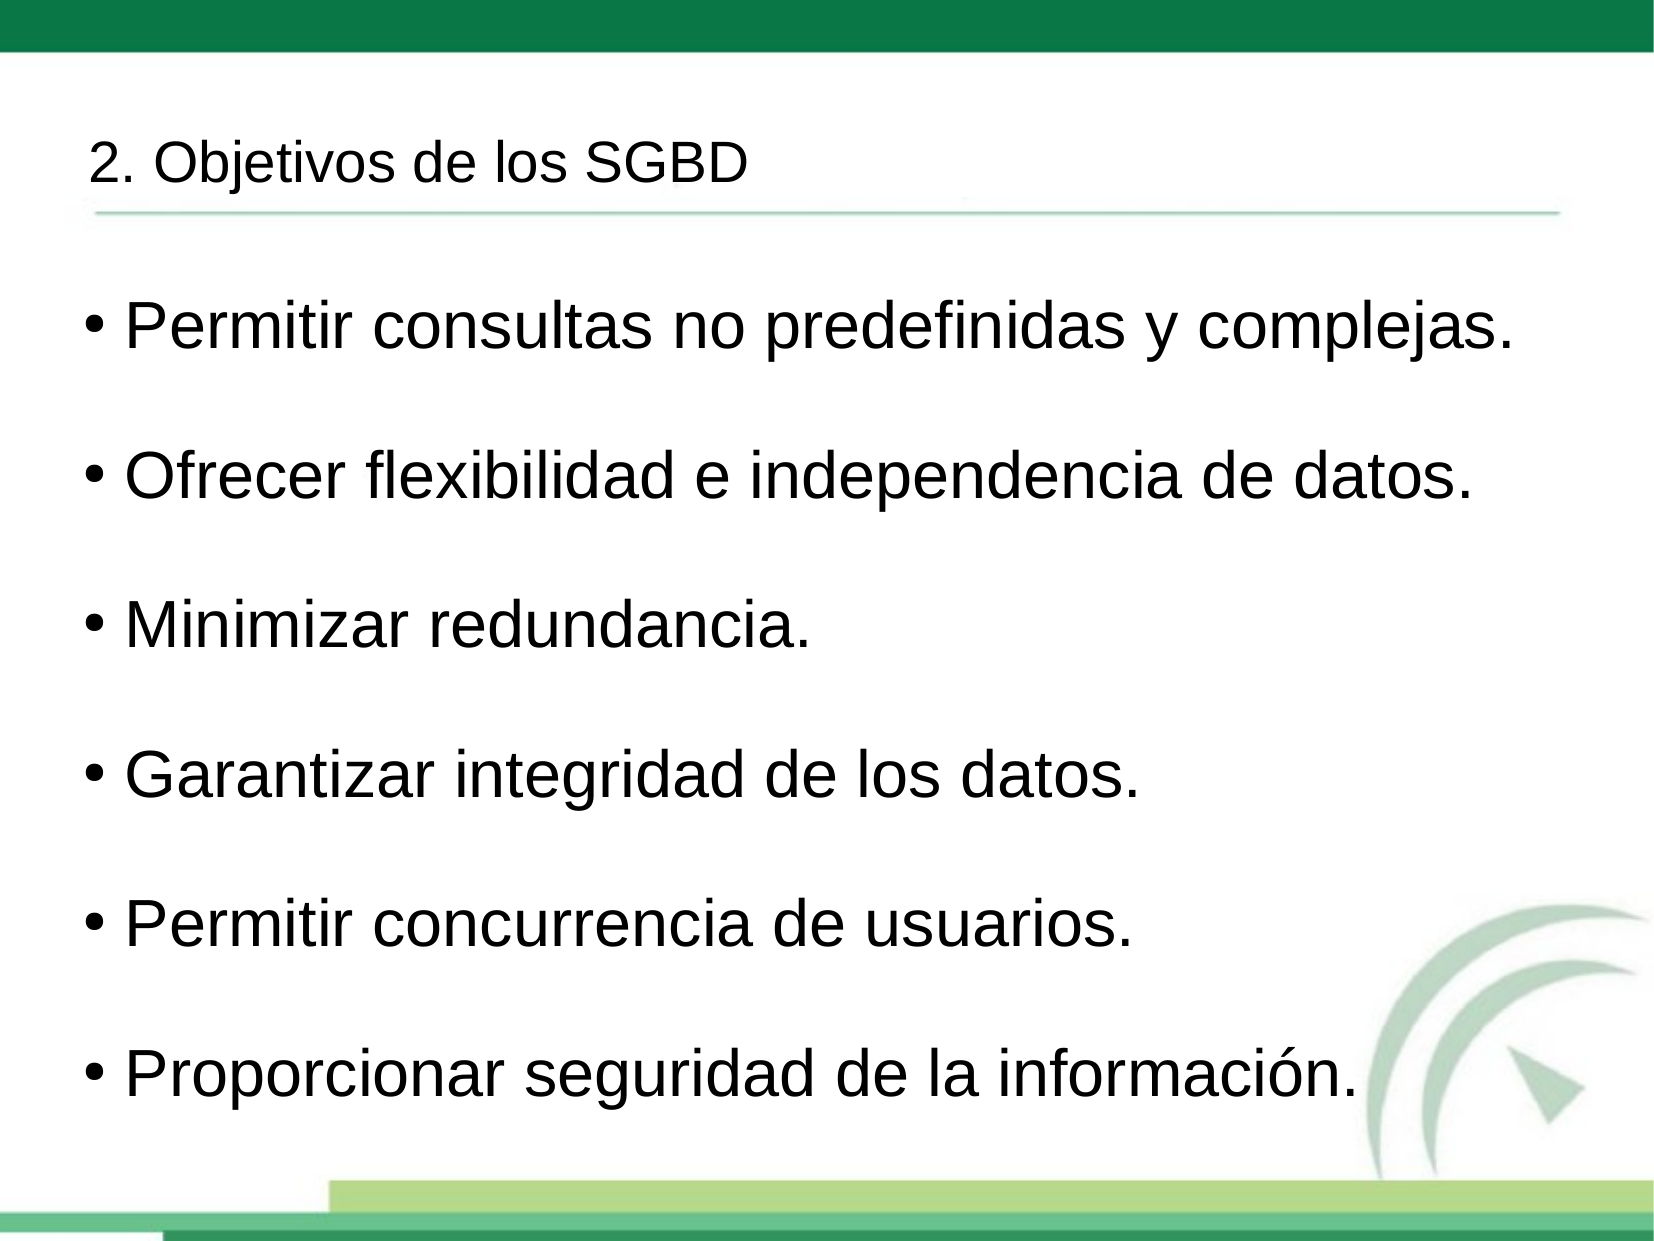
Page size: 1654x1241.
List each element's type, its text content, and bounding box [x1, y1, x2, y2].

picture [0, 0, 1654, 1241]
subtitle Permitir consultas no predefinidas y complejas. Ofrecer flexibilidad e independencia de datos. Minimizar redundancia. Garantizar integridad de los datos. Permitir concurrencia de usuarios. Proporcionar seguridad de la información. [82, 290, 1571, 1109]
title 2. Objetivos de los SGBD [88, 66, 1577, 259]
